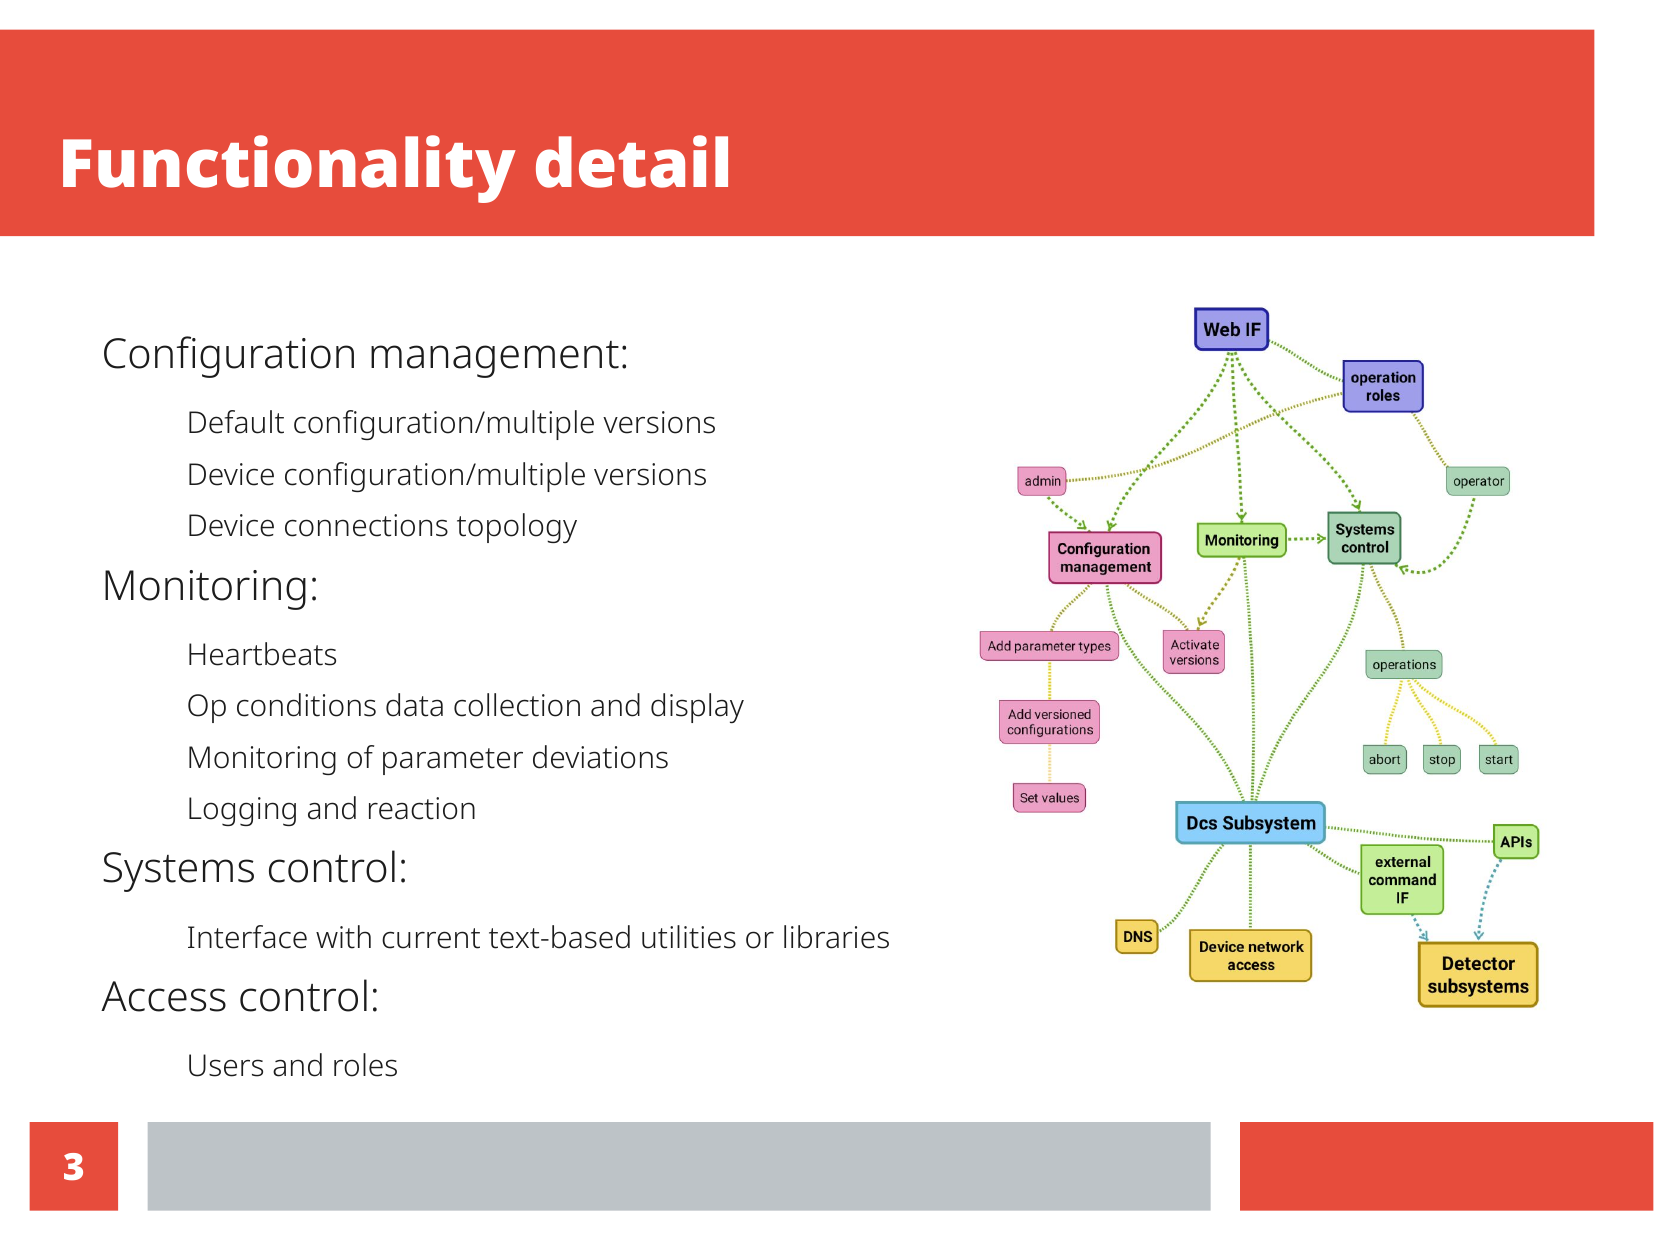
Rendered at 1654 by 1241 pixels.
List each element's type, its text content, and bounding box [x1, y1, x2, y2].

picture [947, 277, 1570, 1038]
list Configuration management: Default configuration/multiple versions Device configuration/multiple versions Device connections topology Monitoring: Heartbeats Op conditions data collection and display Monitoring of parameter deviations Logging and reaction Systems control: Interface with current text-based utilities or libraries Access control: Users and roles [59, 324, 961, 1093]
title Functionality detail [59, 59, 1595, 207]
